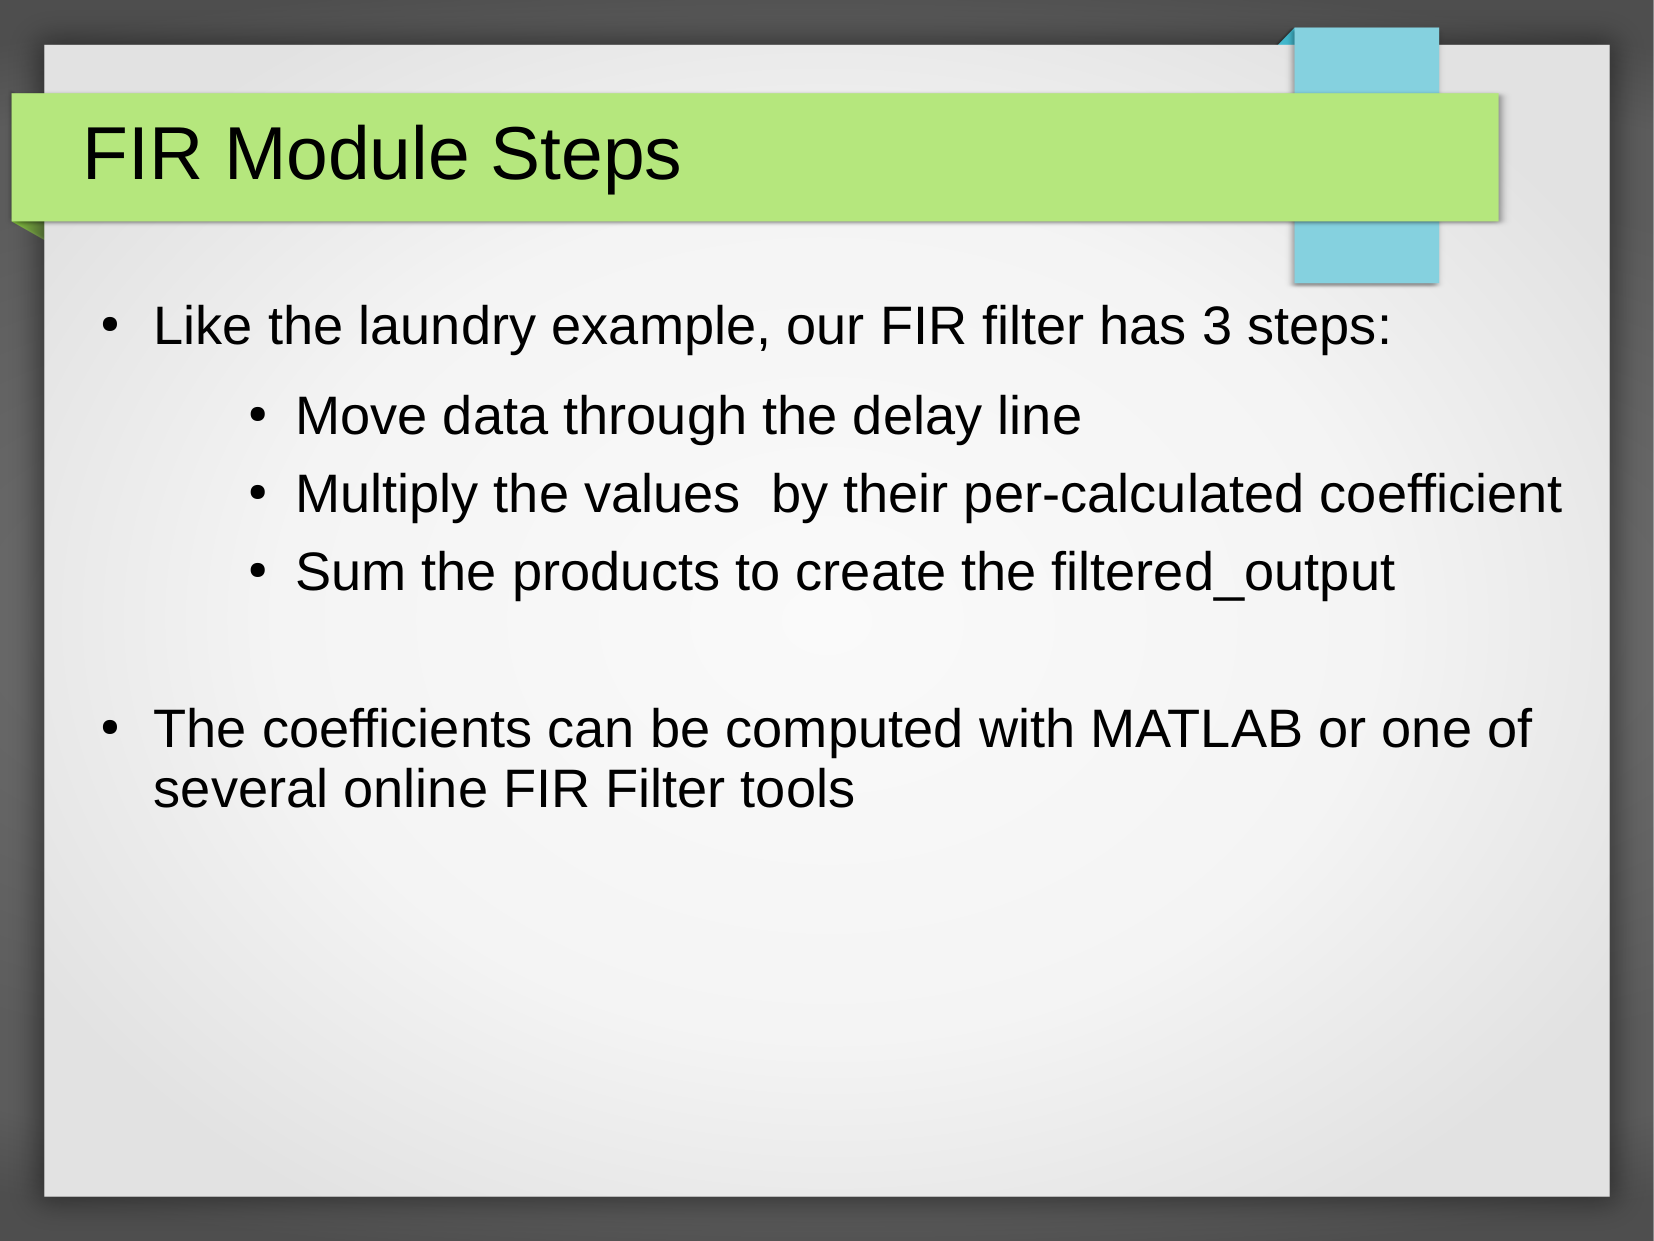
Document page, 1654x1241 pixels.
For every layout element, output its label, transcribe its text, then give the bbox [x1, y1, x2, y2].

title FIR Module Steps [82, 94, 1264, 213]
picture [0, 0, 1654, 1241]
list Like the laundry example, our FIR filter has 3 steps: Move data through the delay line Multiply the values by their per-calculated coefficient Sum the products to create the filtered_output The coefficients can be computed with MATLAB or one of several online FIR Filter tools [82, 295, 1571, 1015]
